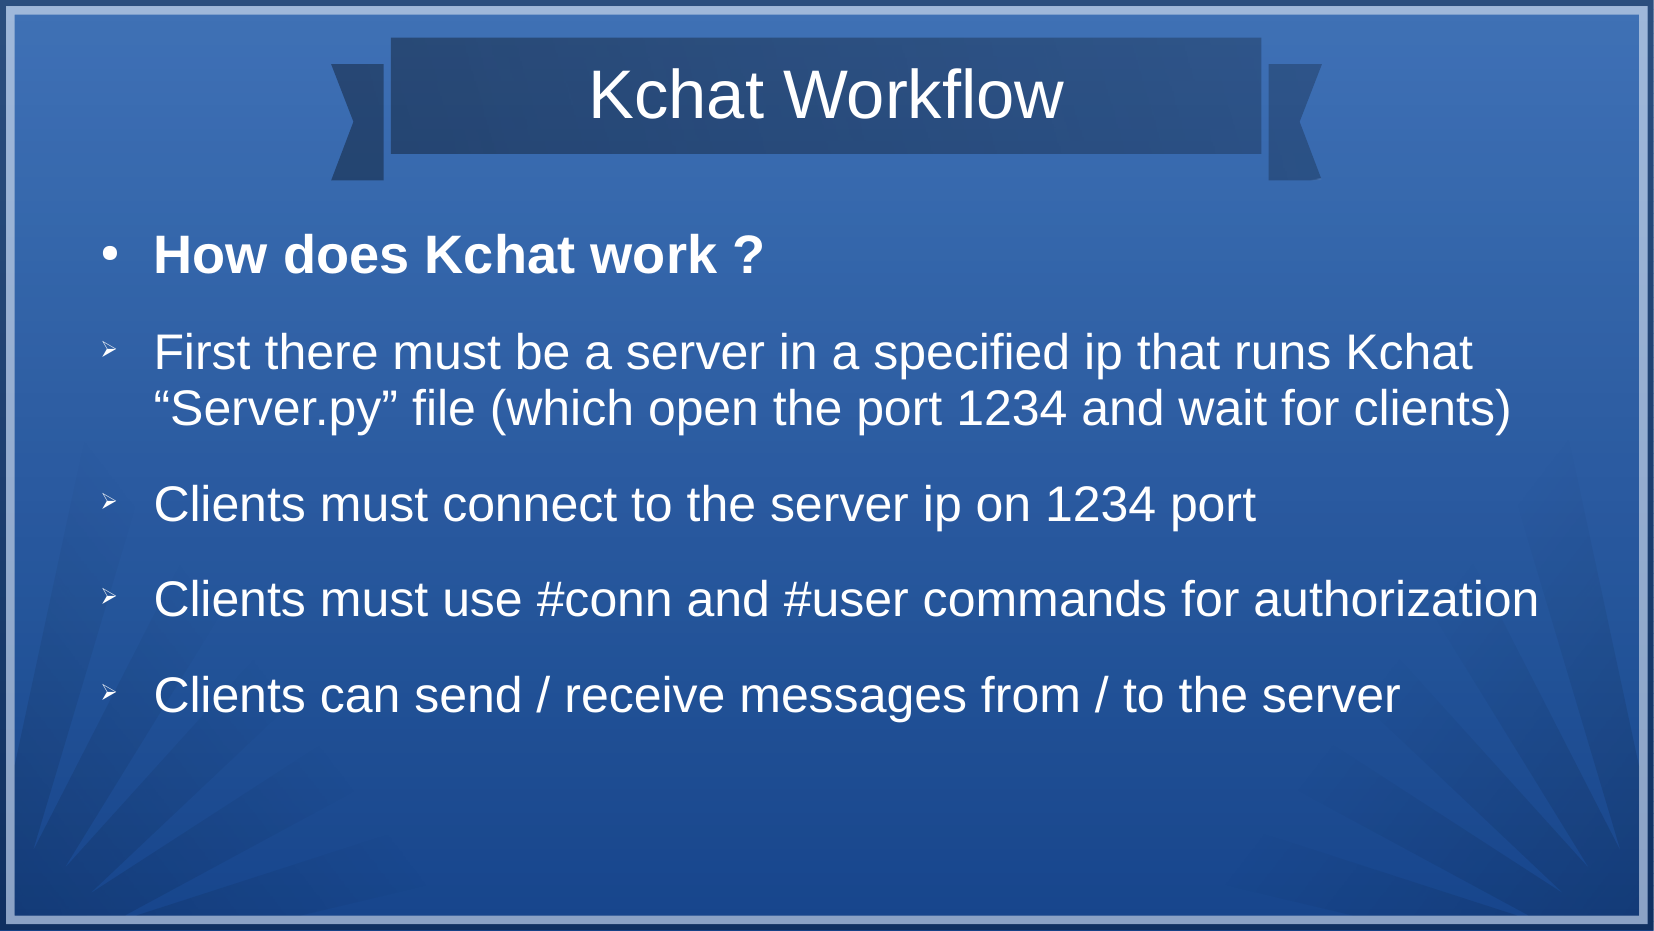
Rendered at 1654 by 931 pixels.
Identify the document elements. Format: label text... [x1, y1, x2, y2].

list How does Kchat work ? First there must be a server in a specified ip that runs Kchat “Server.py” file (which open the port 1234 and wait for clients) Clients must connect to the server ip on 1234 port Clients must use #conn and #user commands for authorization Clients can send / receive messages from / to the server [82, 224, 1571, 848]
title Kchat Workflow [389, 35, 1264, 154]
